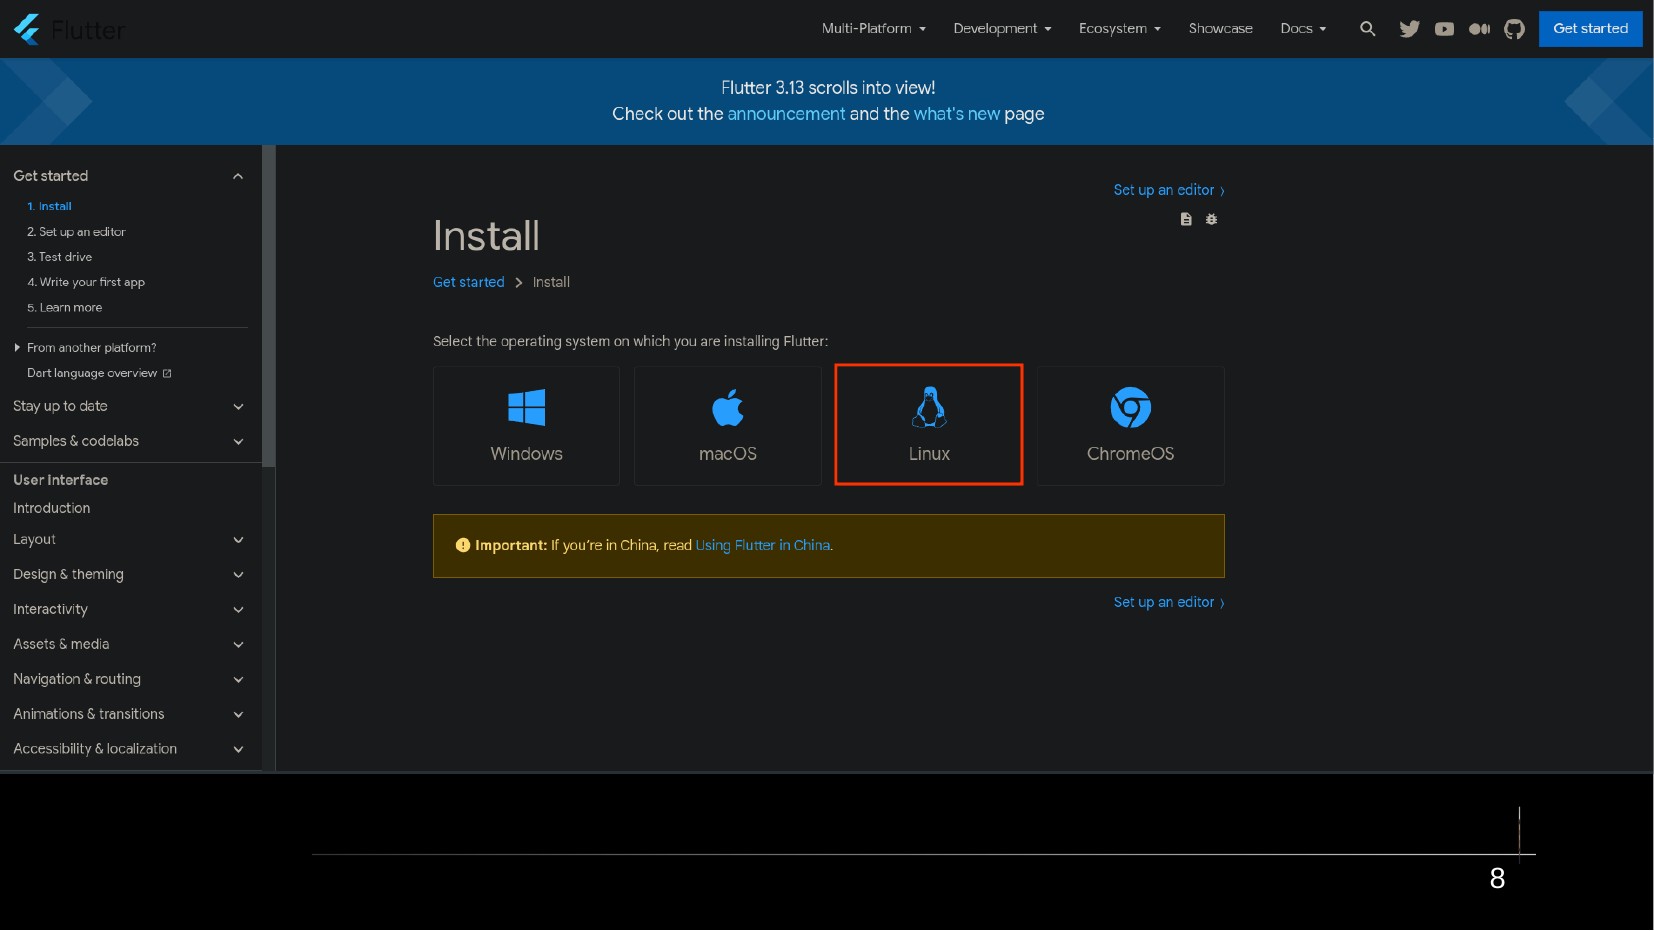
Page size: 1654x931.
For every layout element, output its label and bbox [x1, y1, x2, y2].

picture [0, 0, 1654, 774]
